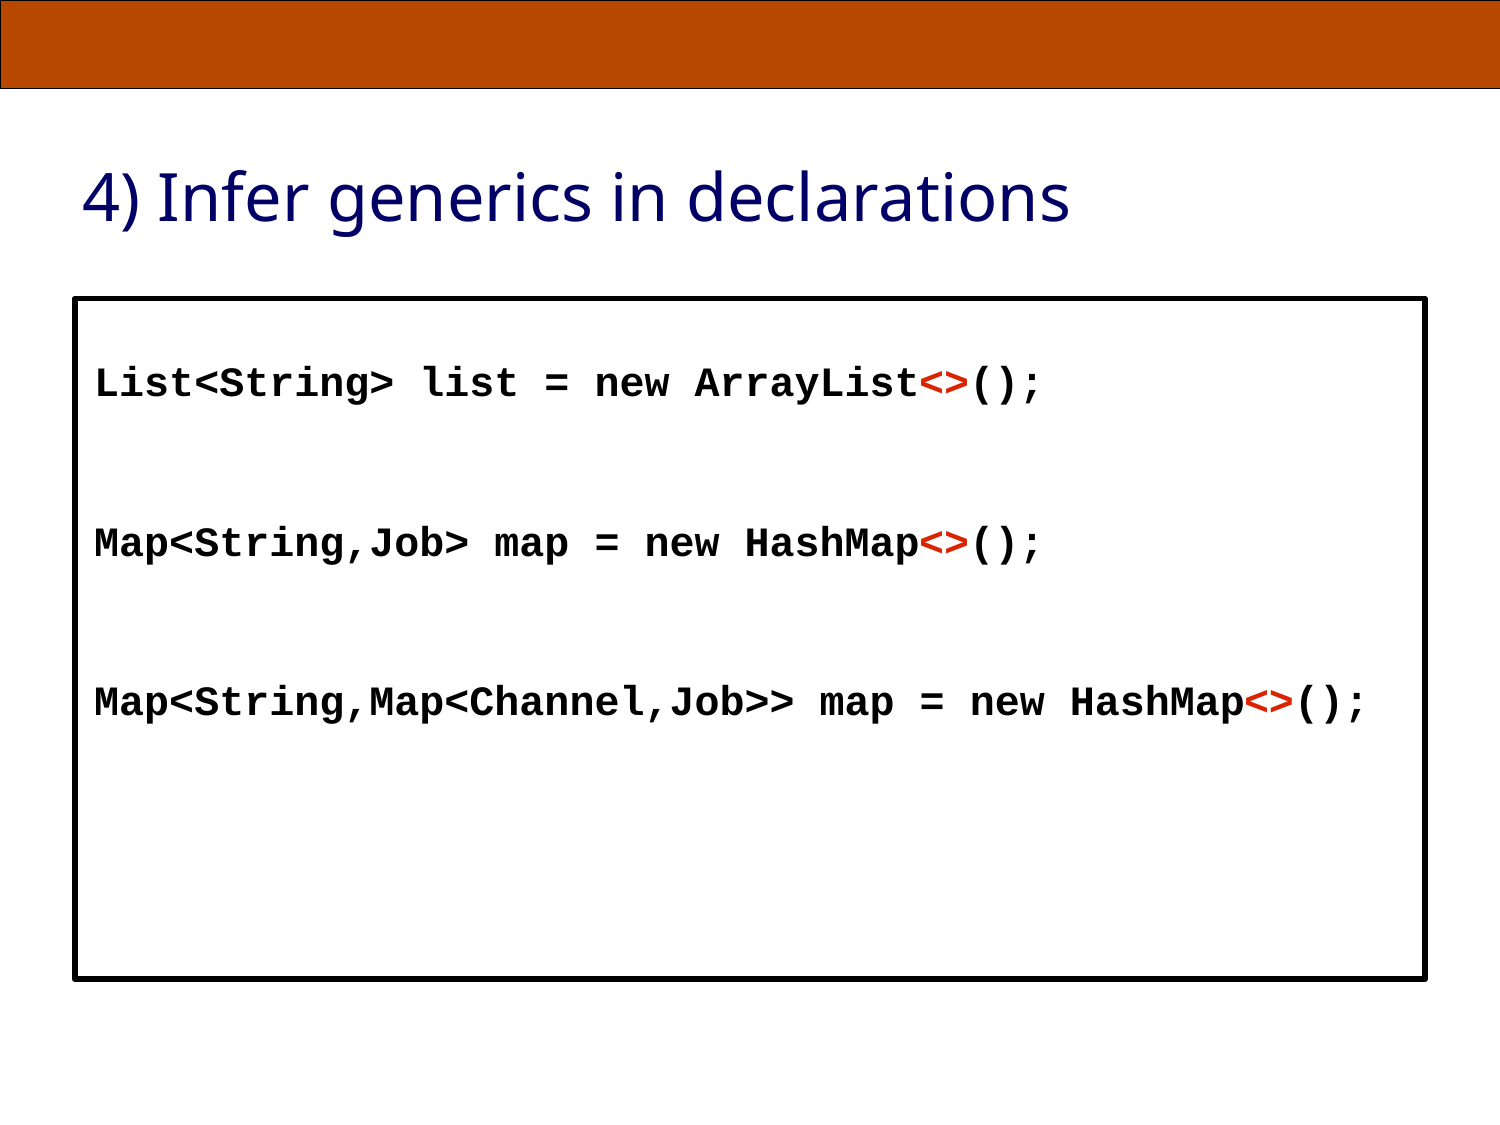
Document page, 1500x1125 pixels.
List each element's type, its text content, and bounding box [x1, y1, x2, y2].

title 4) Infer generics in declarations [74, 105, 1423, 249]
list List<String> list = new ArrayList<>(); Map<String,Job> map = new HashMap<>(); Map<String,Map<Channel,Job>> map = new HashMap<>(); [75, 298, 1425, 980]
